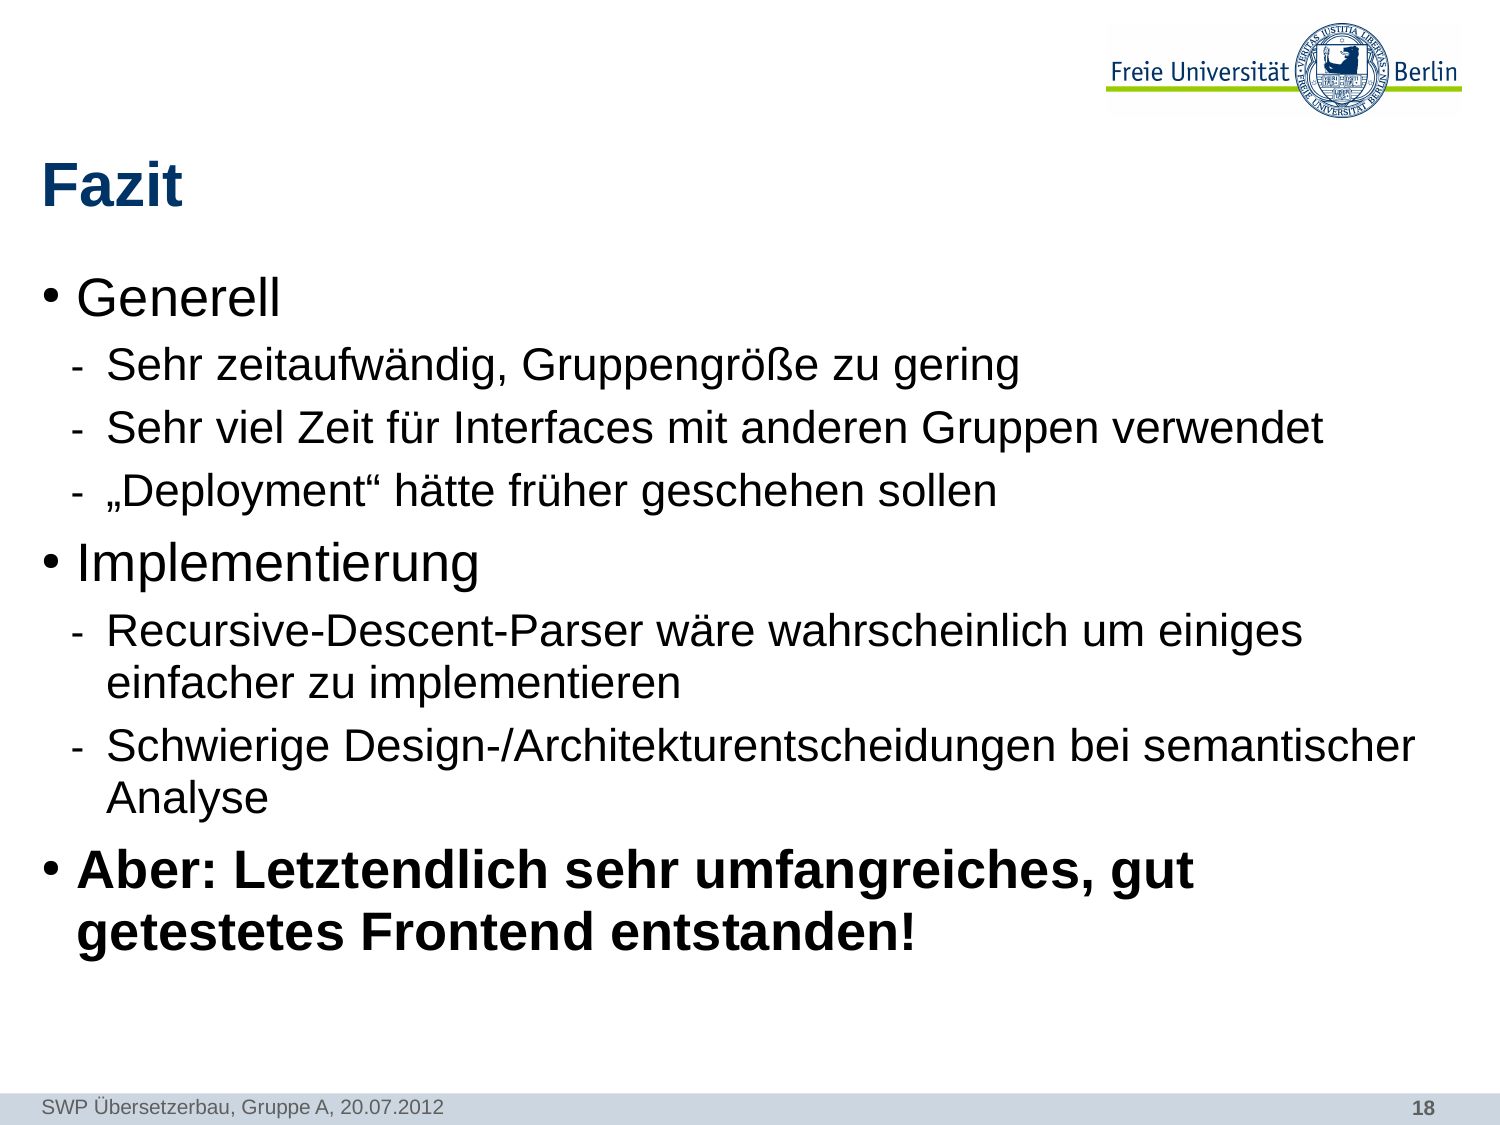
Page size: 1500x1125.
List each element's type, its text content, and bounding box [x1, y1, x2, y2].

picture [1106, 23, 1462, 118]
list Generell Sehr zeitaufwändig, Gruppengröße zu gering Sehr viel Zeit für Interfaces mit anderen Gruppen verwendet „Deployment“ hätte früher geschehen sollen Implementierung Recursive-Descent-Parser wäre wahrscheinlich um einiges einfacher zu implementieren Schwierige Design-/Architekturentscheidungen bei semantischer Analyse Aber: Letztendlich sehr umfangreiches, gut getestetes Frontend entstanden! [41, 265, 1460, 962]
title Fazit [41, 149, 1460, 221]
